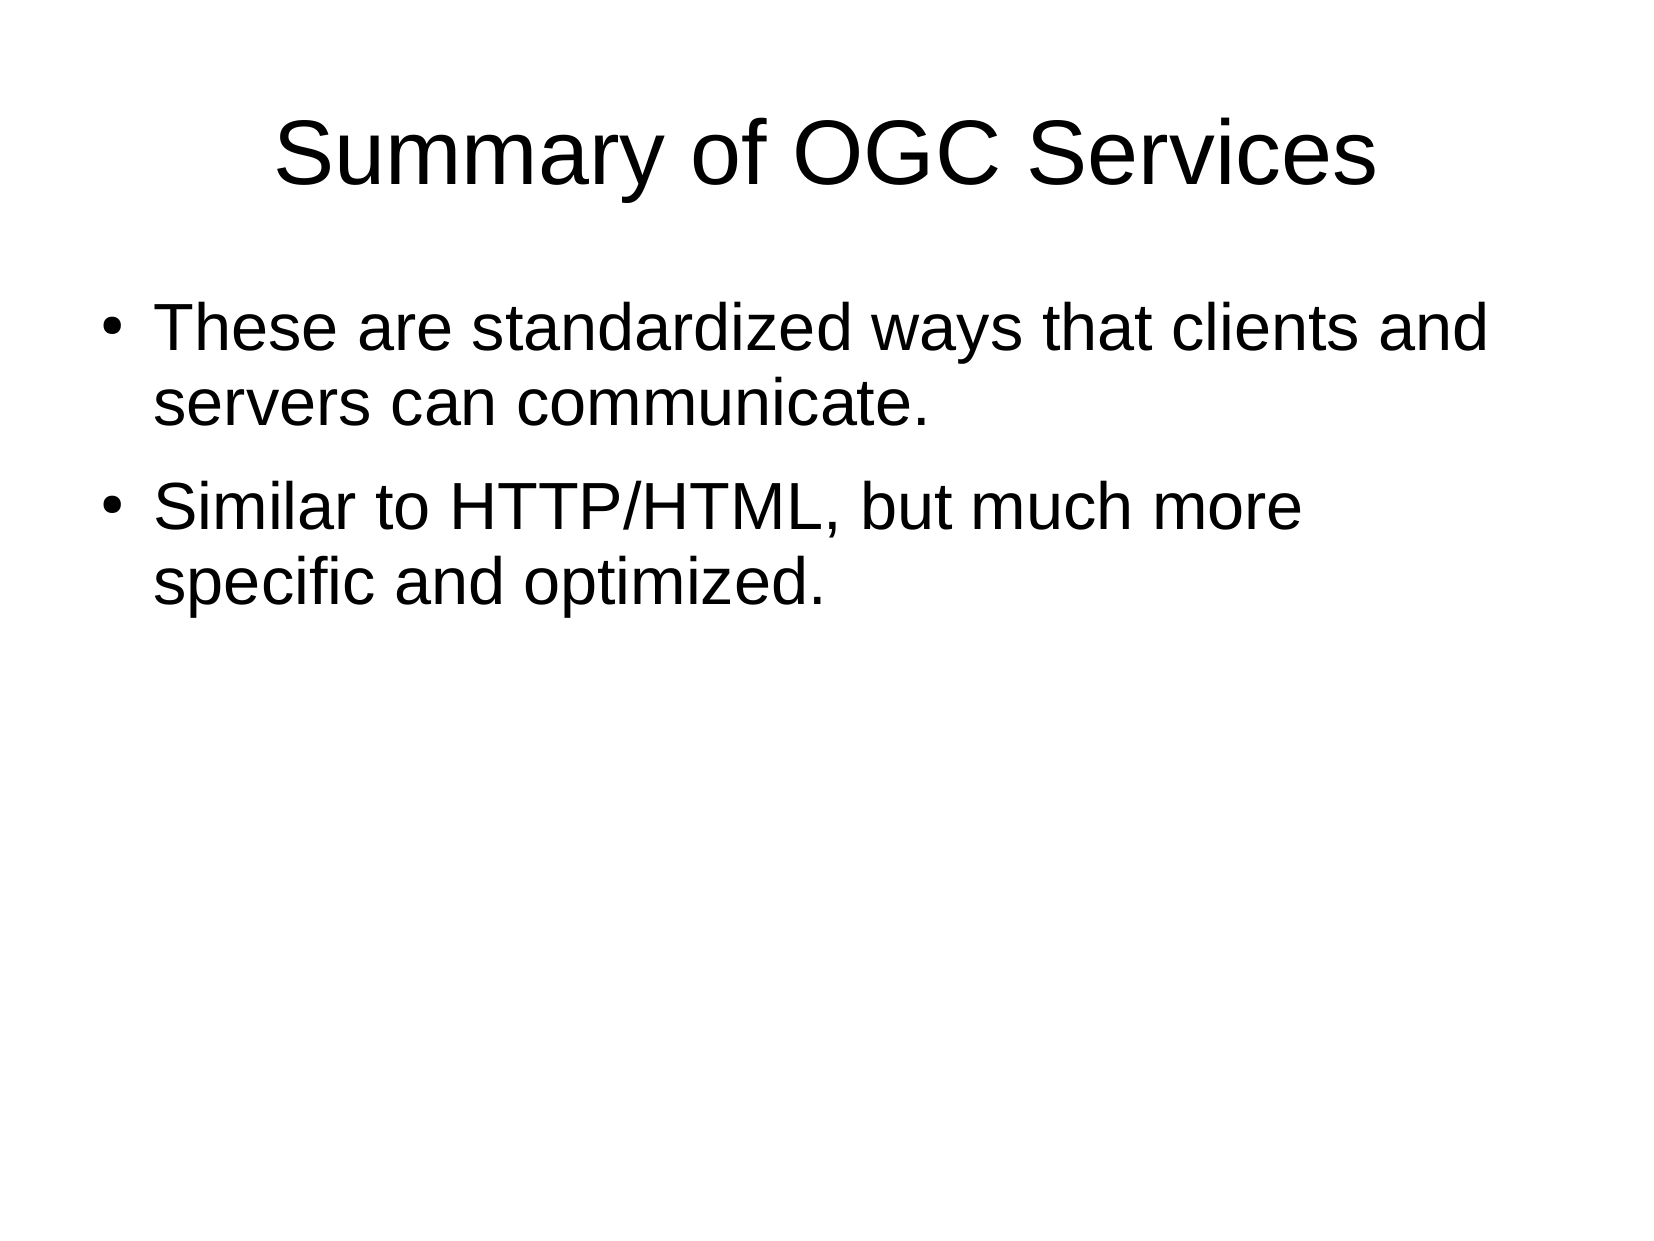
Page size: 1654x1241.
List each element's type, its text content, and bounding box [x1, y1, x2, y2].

title Summary of OGC Services [82, 49, 1571, 257]
list These are standardized ways that clients and servers can communicate. Similar to HTTP/HTML, but much more specific and optimized. [82, 290, 1538, 1010]
